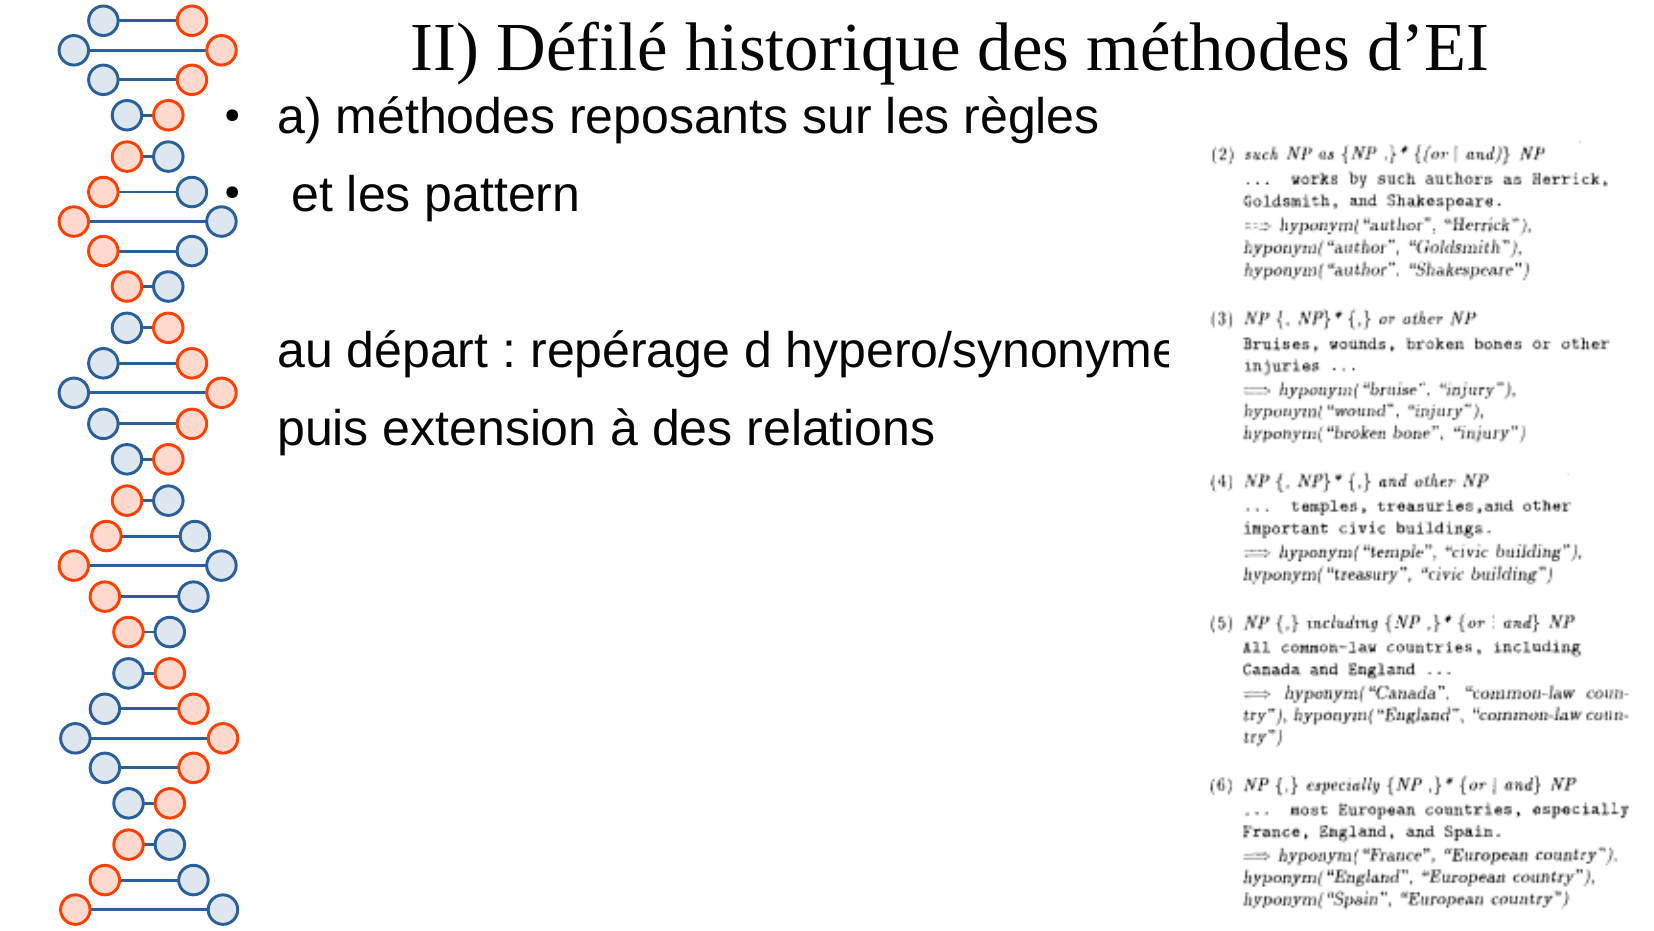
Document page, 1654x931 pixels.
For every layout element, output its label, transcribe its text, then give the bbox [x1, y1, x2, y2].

title II) Défilé historique des méthodes d’EI [295, 0, 1625, 118]
picture [1169, 118, 1654, 931]
list a) méthodes reposants sur les règles et les pattern au départ : repérage d hypero/synonymes puis extension à des relations [206, 88, 1536, 628]
